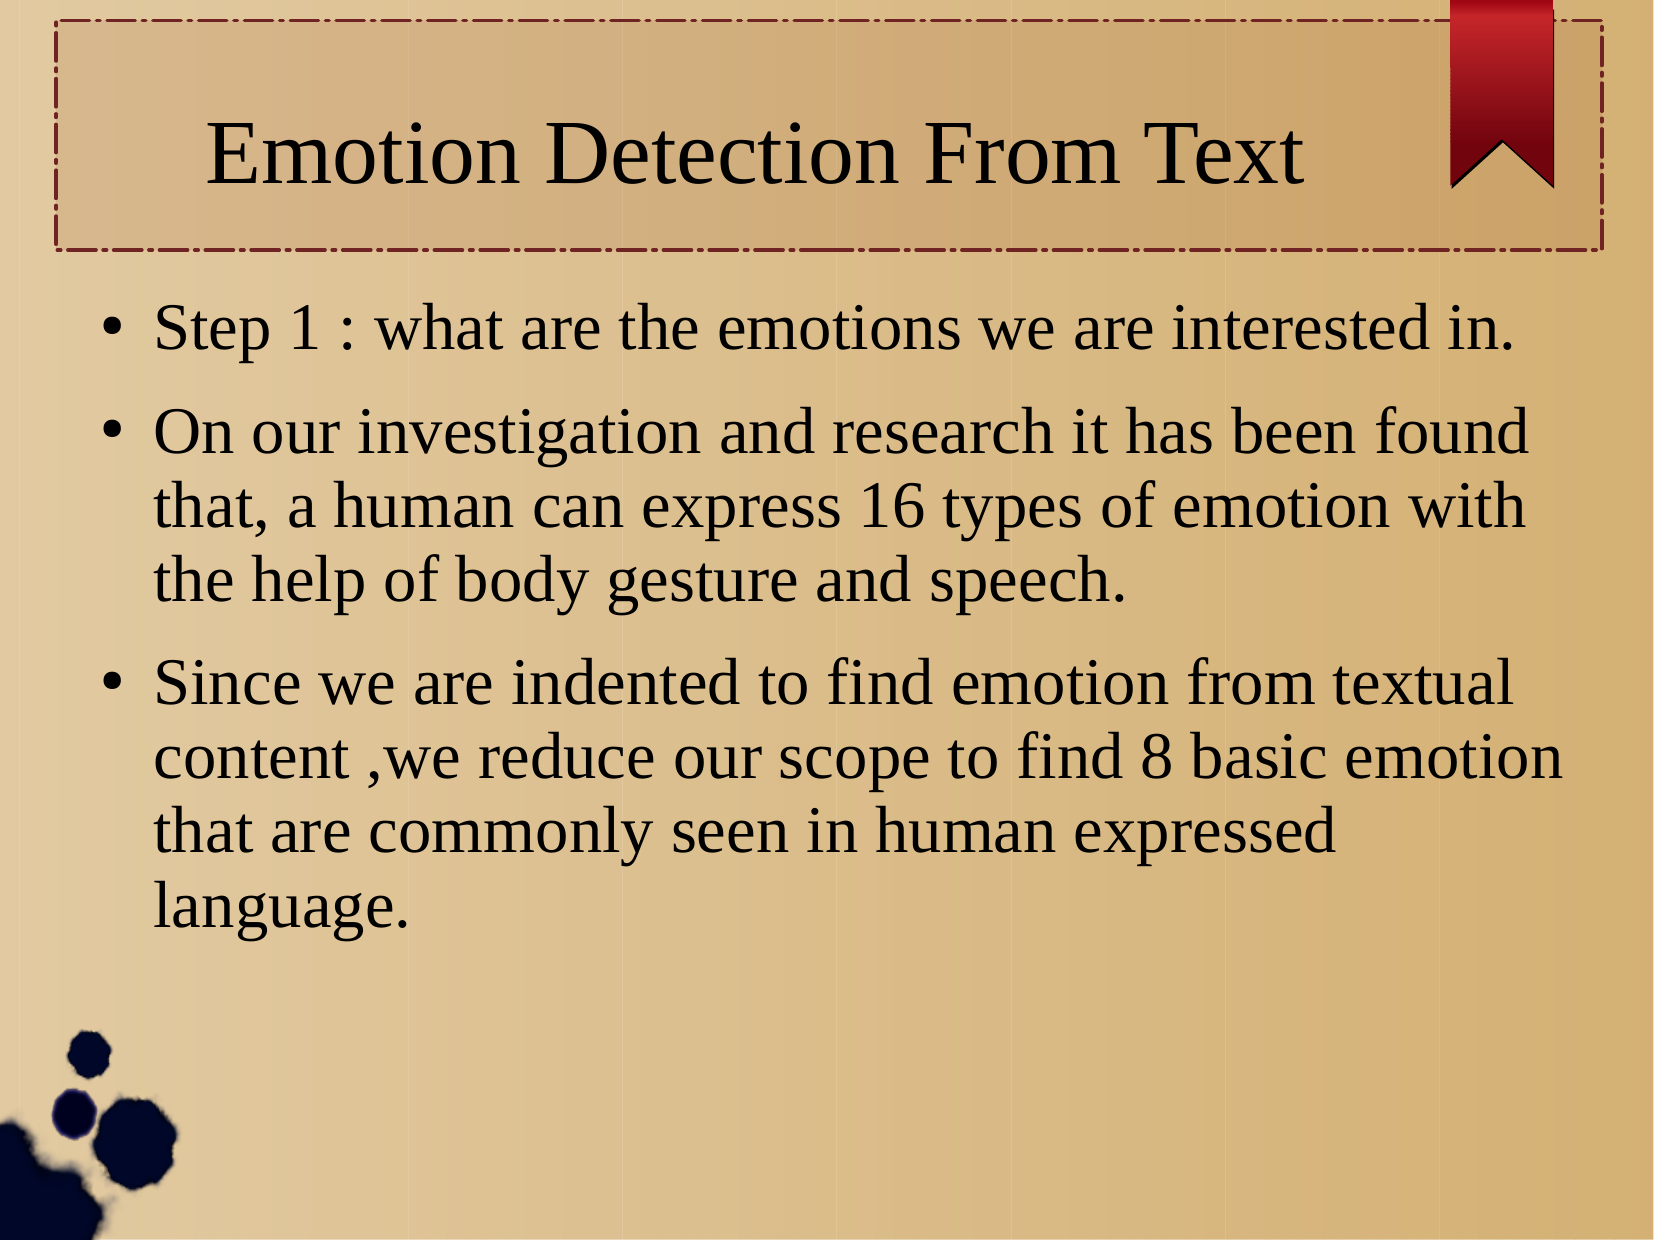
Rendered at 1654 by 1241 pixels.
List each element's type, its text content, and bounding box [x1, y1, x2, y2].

title Emotion Detection From Text [82, 49, 1453, 257]
list Step 1 : what are the emotions we are interested in. On our investigation and research it has been found that, a human can express 16 types of emotion with the help of body gesture and speech. Since we are indented to find emotion from textual content ,we reduce our scope to find 8 basic emotion that are commonly seen in human expressed language. [82, 290, 1571, 1010]
